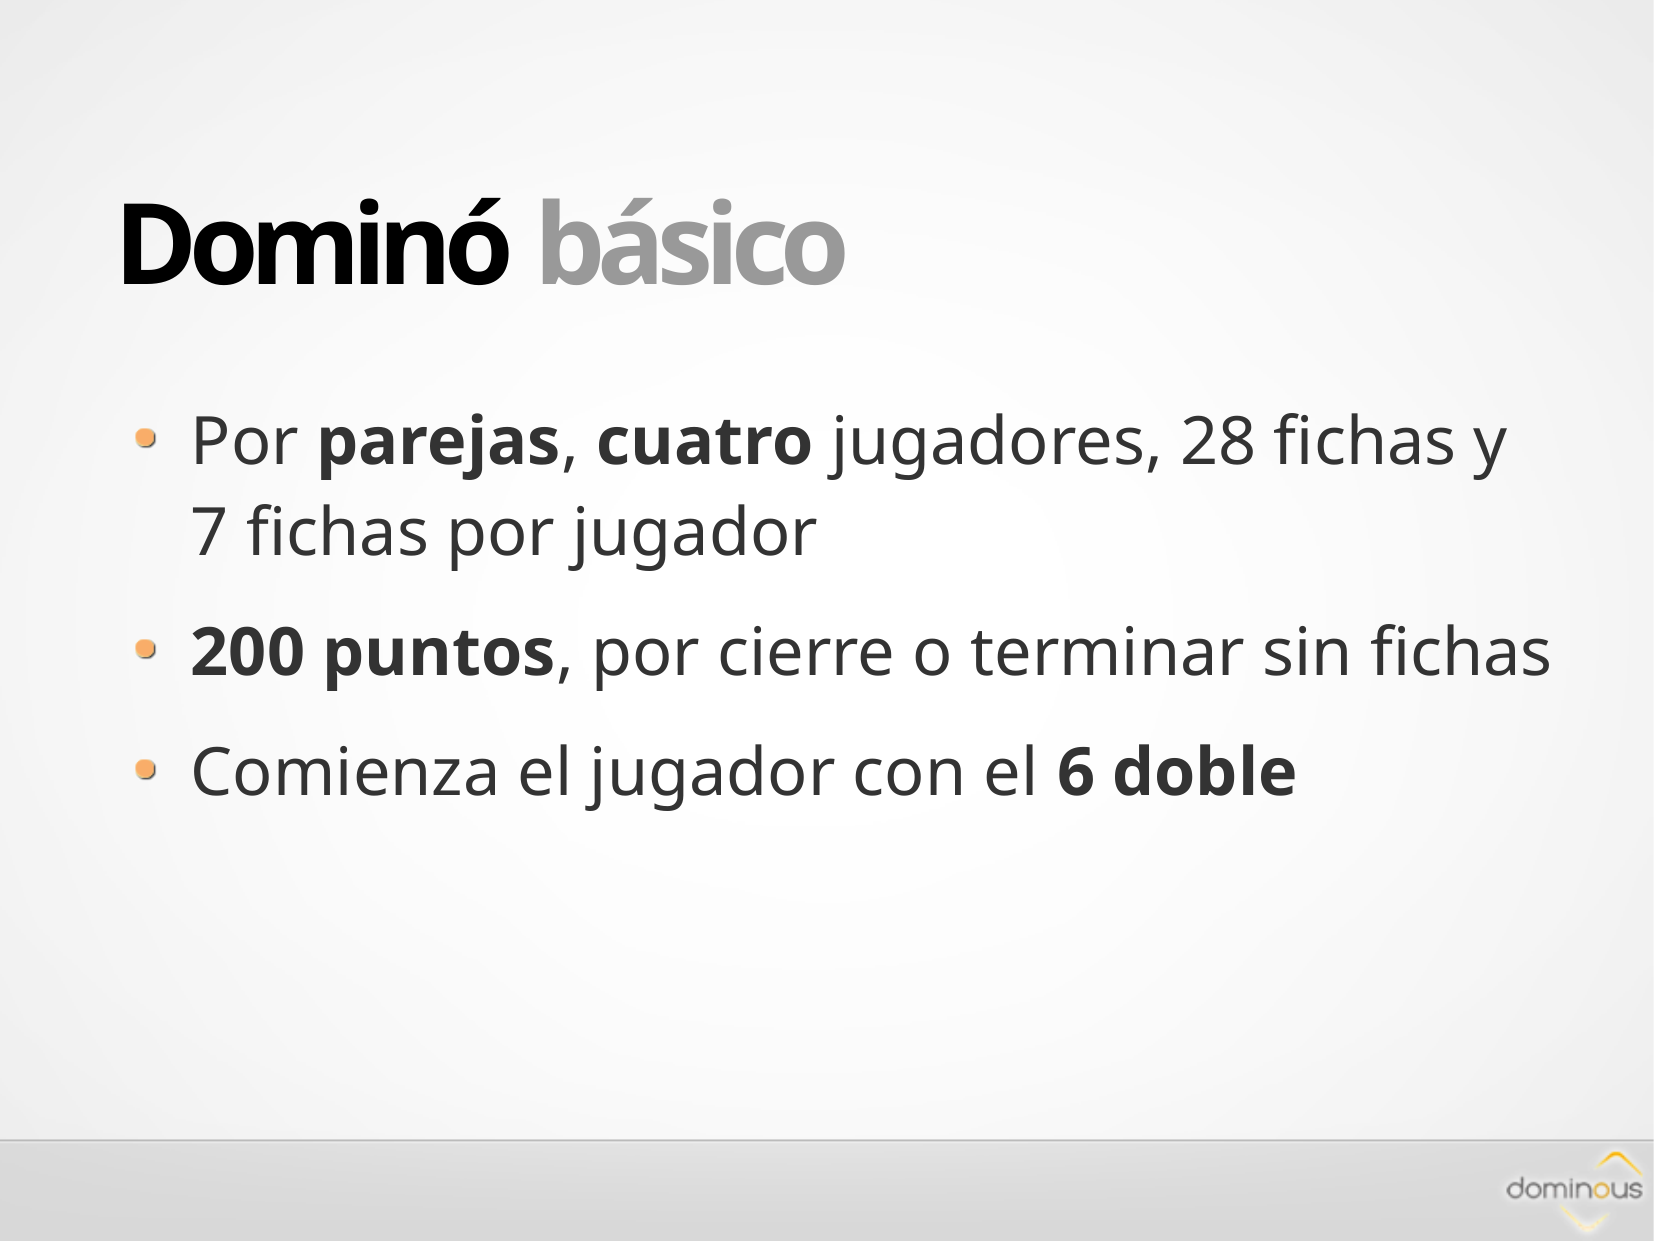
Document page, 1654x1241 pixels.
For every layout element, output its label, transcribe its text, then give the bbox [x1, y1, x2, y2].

text_box Por parejas, cuatro jugadores, 28 fichas y 7 fichas por jugador 200 puntos, por cierre o terminar sin fichas Comienza el jugador con el 6 doble [119, 385, 1587, 1006]
text_box Dominó básico [99, 179, 1565, 355]
picture [0, 0, 1654, 1241]
